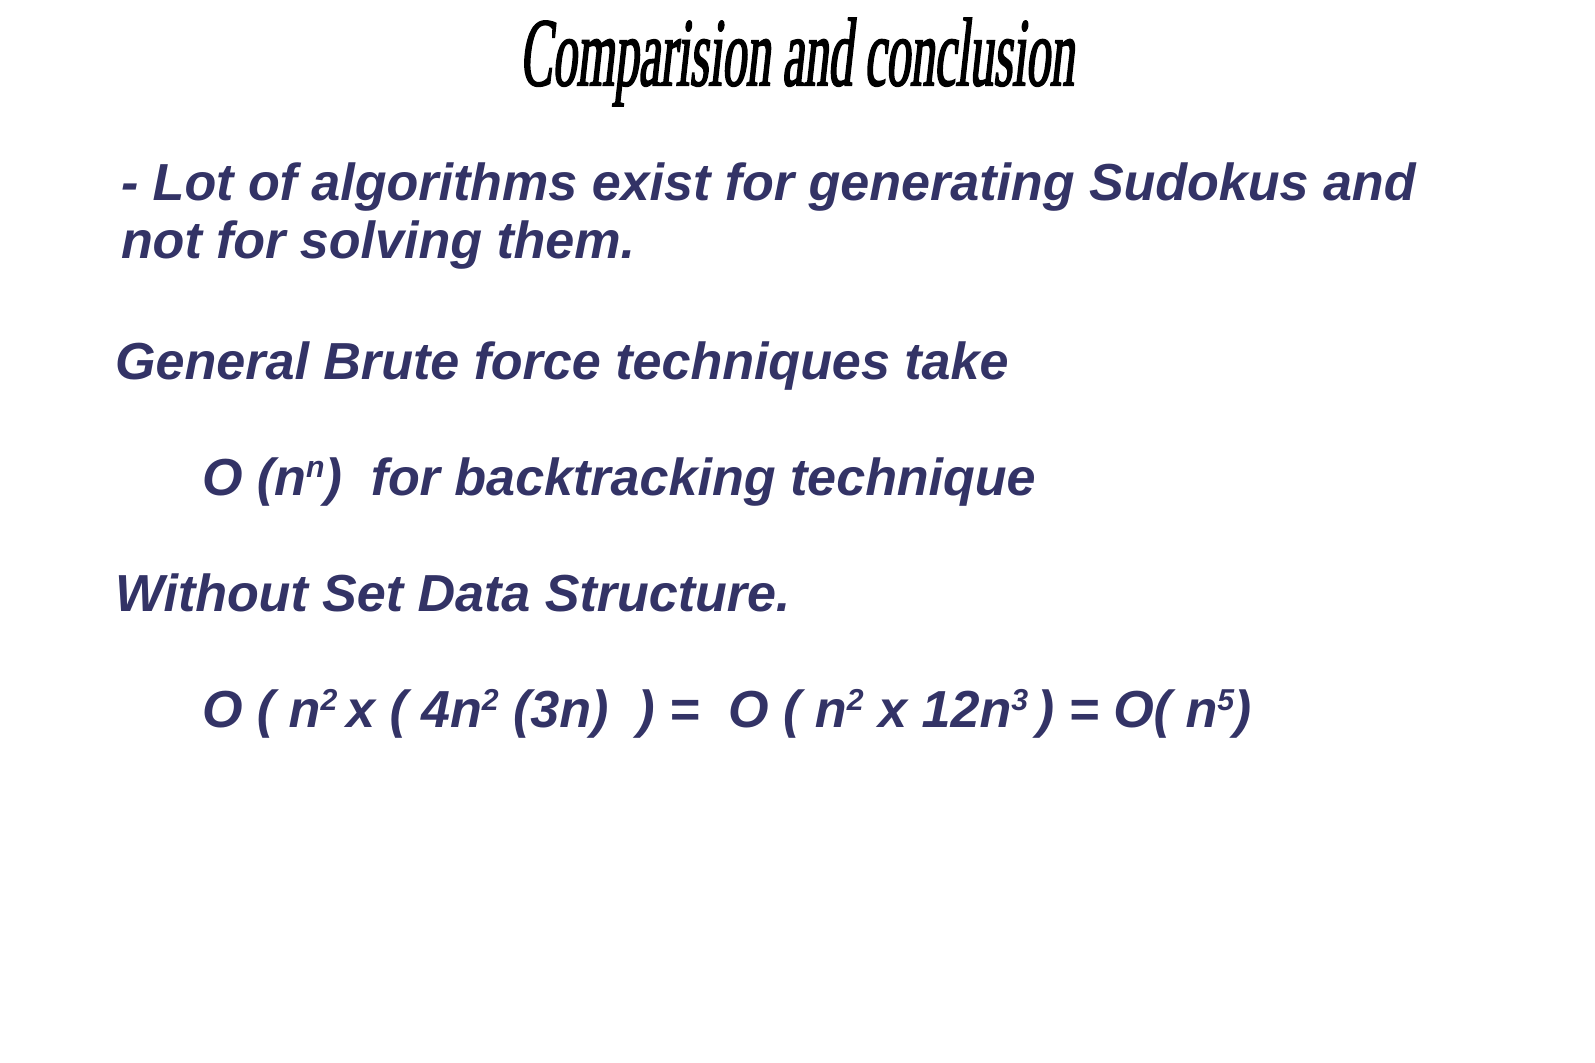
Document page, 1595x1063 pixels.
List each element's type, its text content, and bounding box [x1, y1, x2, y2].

text_box Comparision and conclusion [937, 39, 959, 87]
text_box Comparision and conclusion [691, 39, 710, 87]
text_box Comparision and conclusion [641, 39, 681, 87]
text_box Comparision and conclusion [676, 40, 690, 86]
text_box Comparision and conclusion [995, 39, 1014, 87]
text_box Comparision and conclusion [746, 39, 771, 86]
text_box General Brute force techniques take O (nn) for backtracking technique Without Set Data Structure. O ( n2 x ( 4n2 (3n) ) = O ( n2 x 12n3 ) = O( n5) [100, 324, 1459, 862]
text_box Comparision and conclusion [612, 39, 640, 107]
text_box Comparision and conclusion [725, 39, 747, 87]
text_box Comparision and conclusion [1029, 39, 1051, 87]
text_box Comparision and conclusion [784, 39, 829, 87]
text_box Comparision and conclusion [1050, 39, 1075, 86]
text_box Comparision and conclusion [831, 17, 857, 87]
text_box Comparision and conclusion [556, 39, 578, 87]
text_box Comparision and conclusion [973, 40, 995, 87]
text_box Comparision and conclusion [956, 17, 972, 86]
text_box Comparision and conclusion [1013, 40, 1026, 86]
text_box - Lot of algorithms exist for generating Sudokus and not for solving them. [106, 145, 1465, 310]
text_box Comparision and conclusion [524, 20, 556, 87]
text_box Comparision and conclusion [709, 40, 722, 86]
text_box Comparision and conclusion [911, 39, 935, 86]
text_box Comparision and conclusion [889, 39, 912, 87]
text_box Comparision and conclusion [868, 39, 889, 87]
text_box Comparision and conclusion [577, 39, 615, 86]
